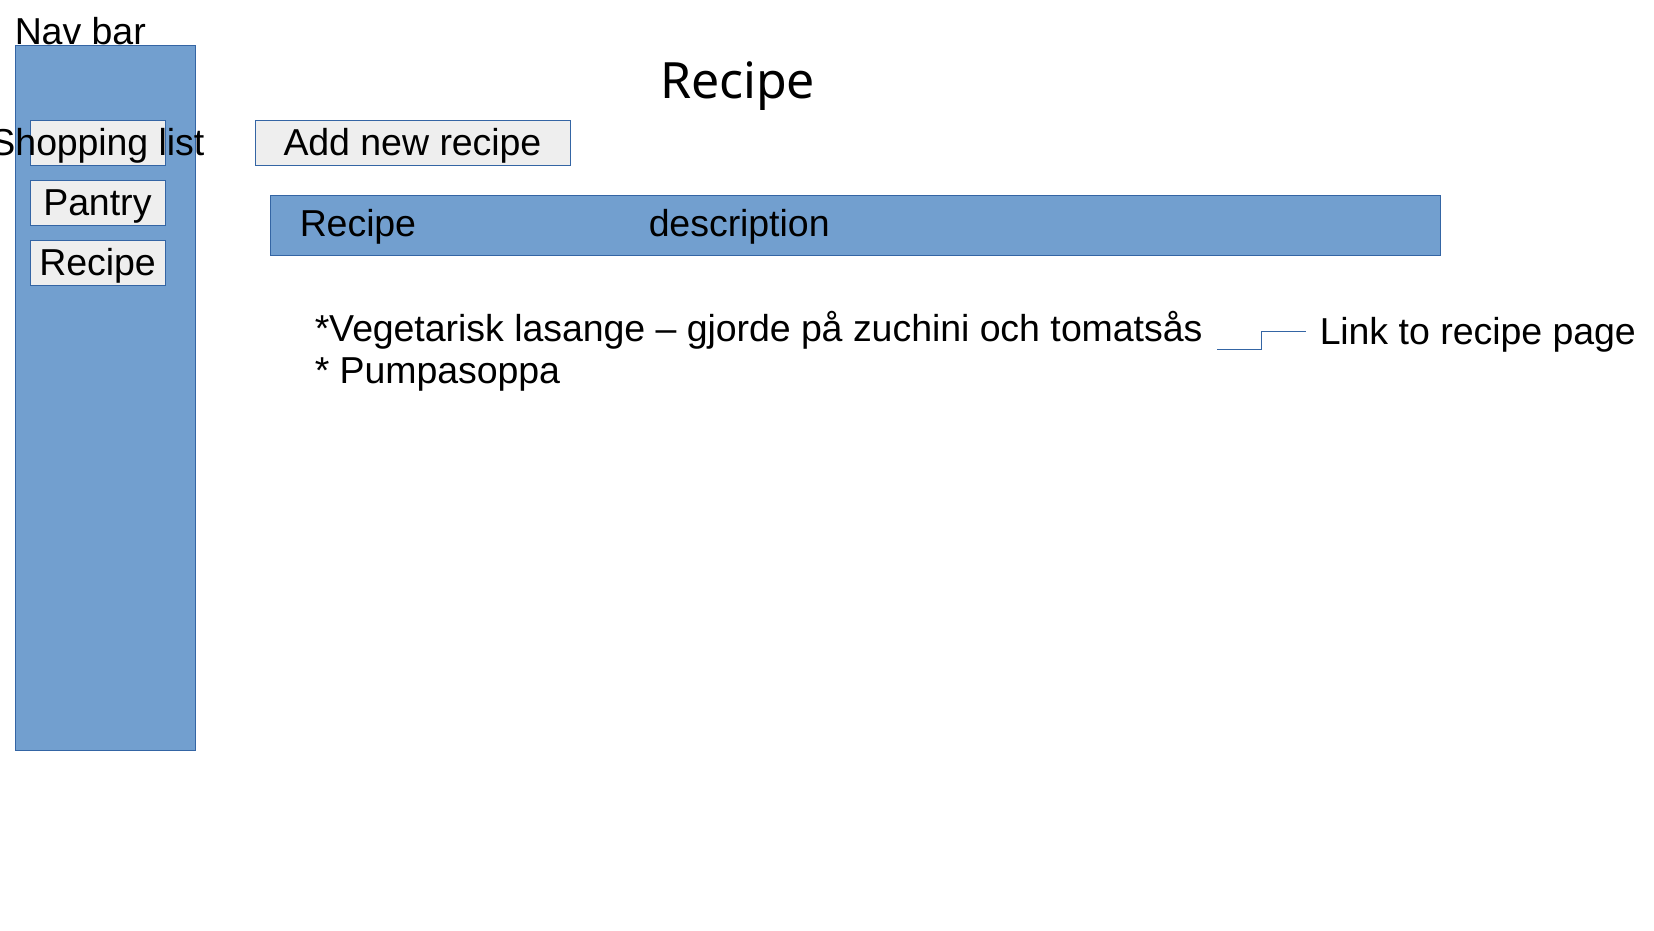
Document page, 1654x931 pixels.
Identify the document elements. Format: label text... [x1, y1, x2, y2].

text_box Add new recipe [255, 120, 571, 166]
text_box [15, 45, 196, 751]
text_box Recipe [285, 195, 431, 252]
text_box Recipe [30, 240, 166, 286]
text_box *Vegetarisk lasange – gjorde på zuchini och tomatsås * Pumpasoppa [300, 300, 1218, 399]
text_box [270, 195, 1441, 256]
text_box description [634, 195, 845, 252]
text_box Recipe [660, 45, 830, 104]
text_box Link to recipe page [1305, 303, 1654, 361]
text_box Pantry [30, 180, 166, 226]
text_box Nav bar [0, 3, 181, 61]
text_box Shopping list [30, 120, 166, 166]
